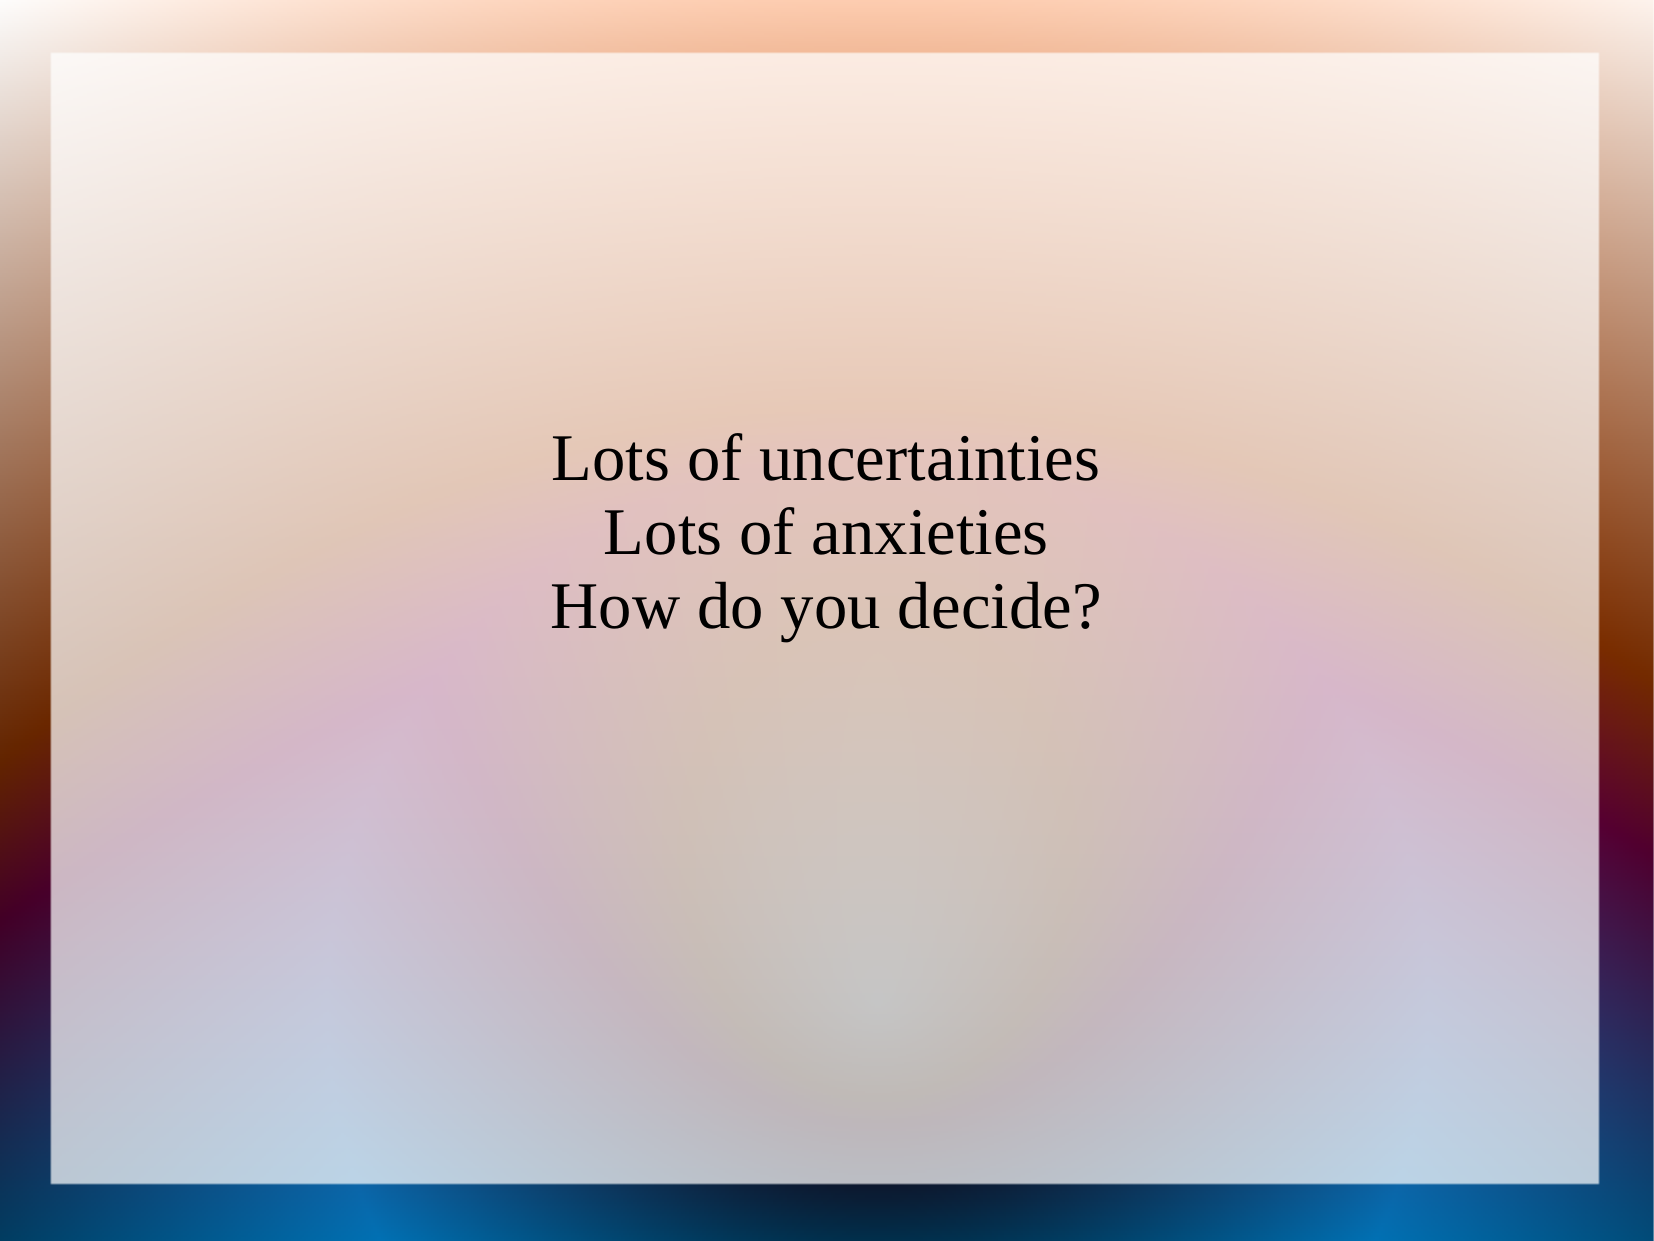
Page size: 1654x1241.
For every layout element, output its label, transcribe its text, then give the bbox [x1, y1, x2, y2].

subtitle Lots of uncertainties Lots of anxieties How do you decide? [82, 55, 1571, 1010]
picture [0, 0, 1654, 1241]
